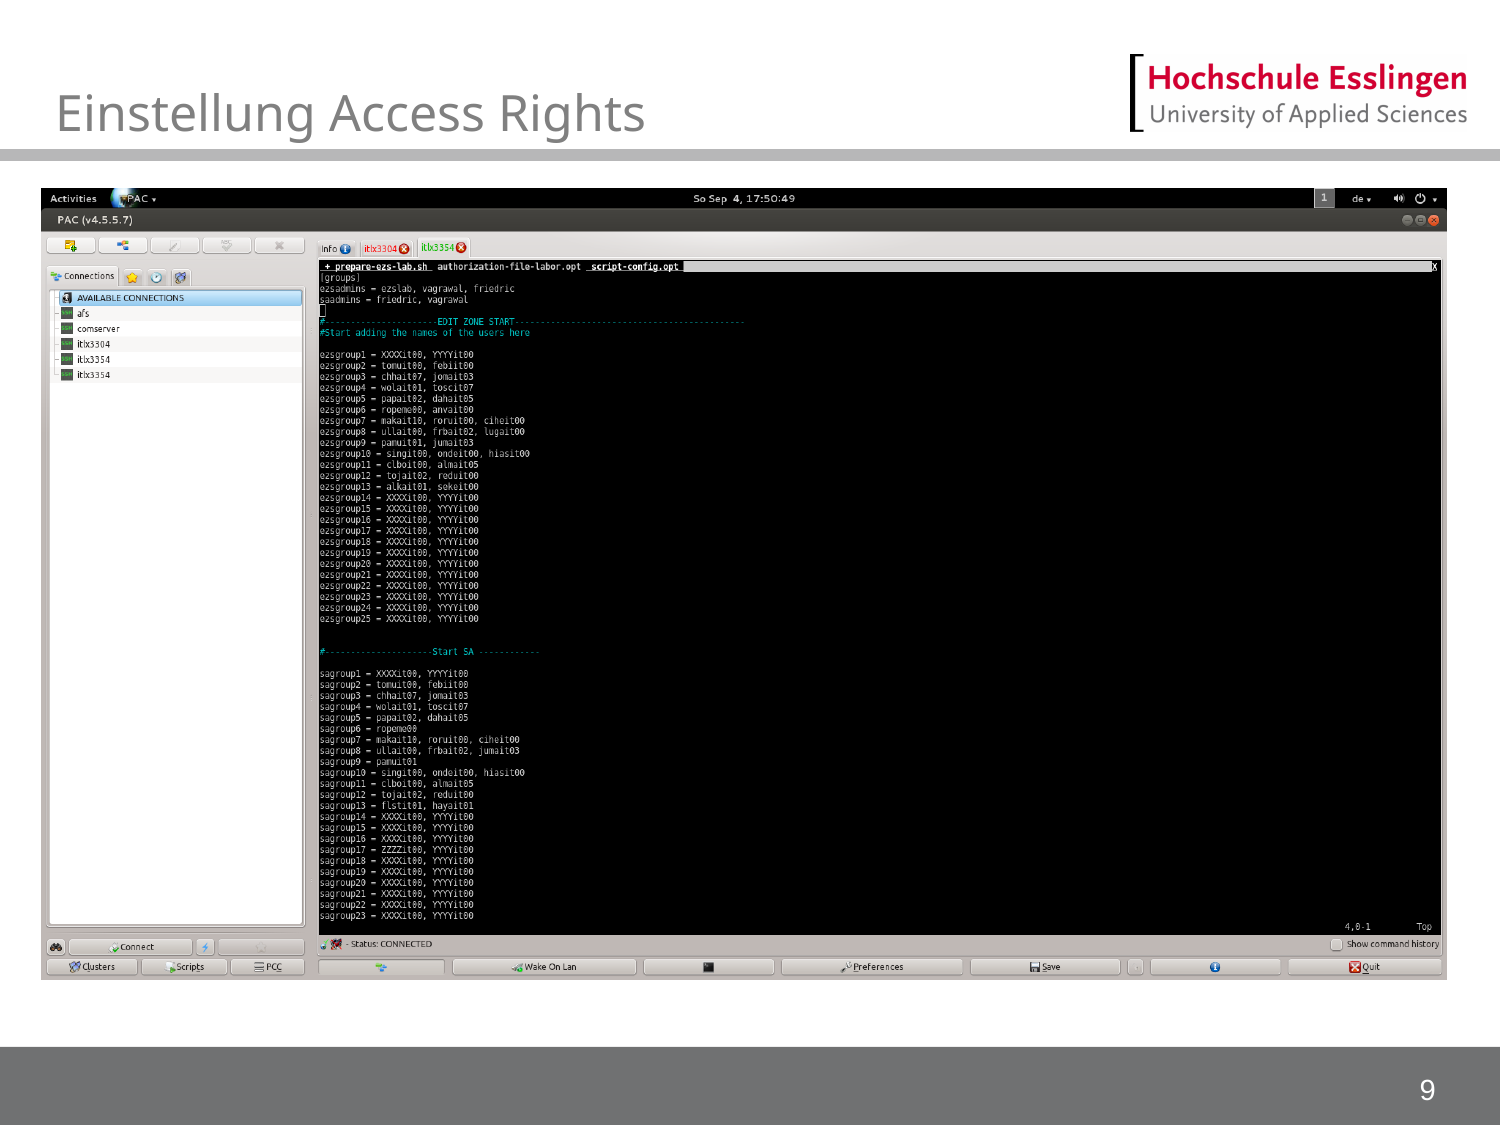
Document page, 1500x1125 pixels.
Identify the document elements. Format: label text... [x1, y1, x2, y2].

picture [1130, 54, 1467, 132]
title Einstellung Access Rights [41, 6, 1105, 149]
picture [41, 188, 1447, 980]
